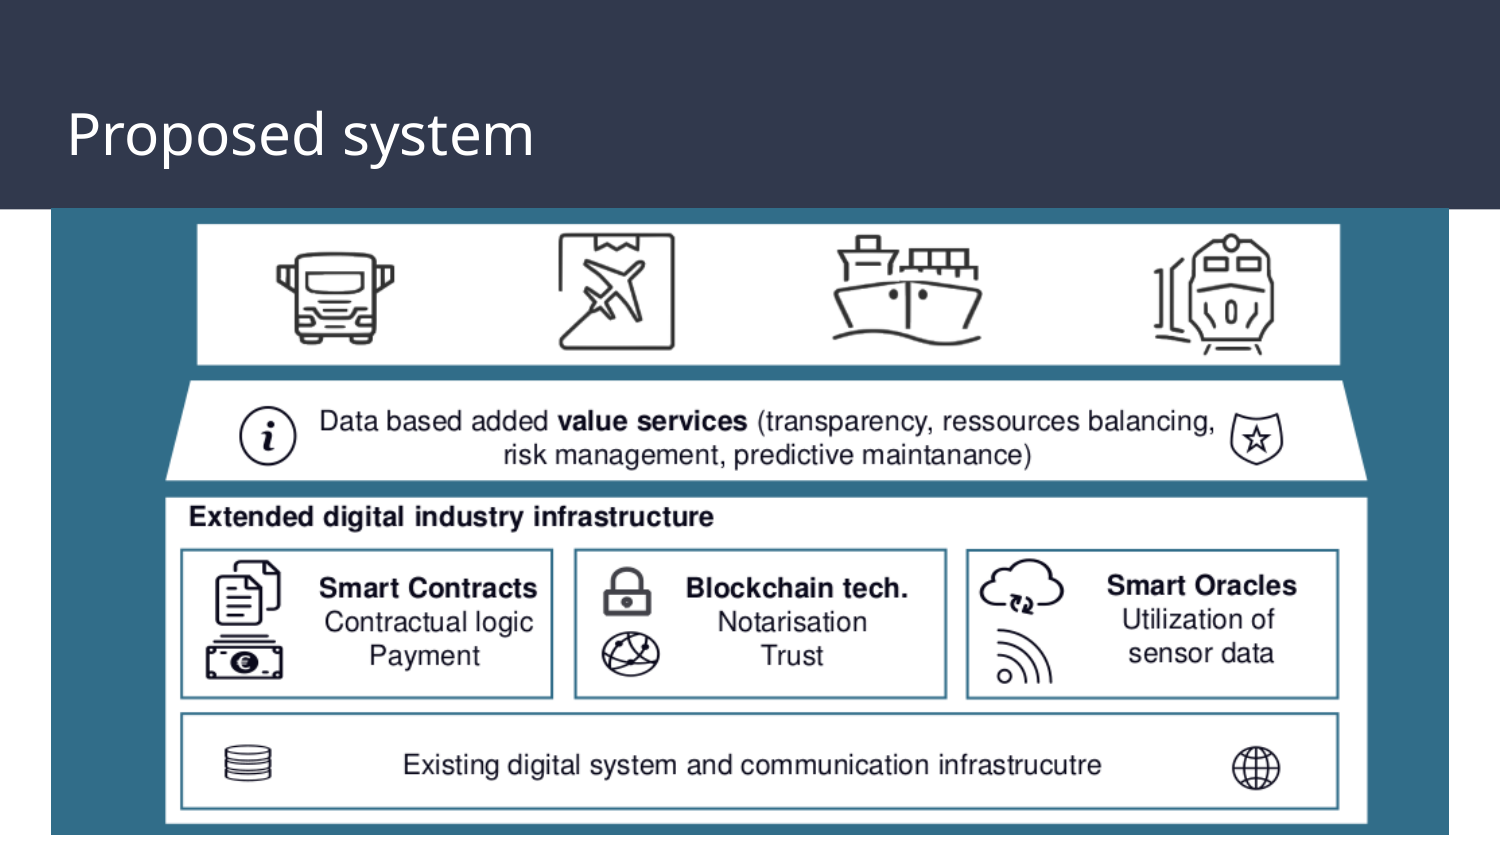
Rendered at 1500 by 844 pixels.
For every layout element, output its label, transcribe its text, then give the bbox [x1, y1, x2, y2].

picture [51, 208, 1449, 835]
title Proposed system [51, 82, 1449, 185]
